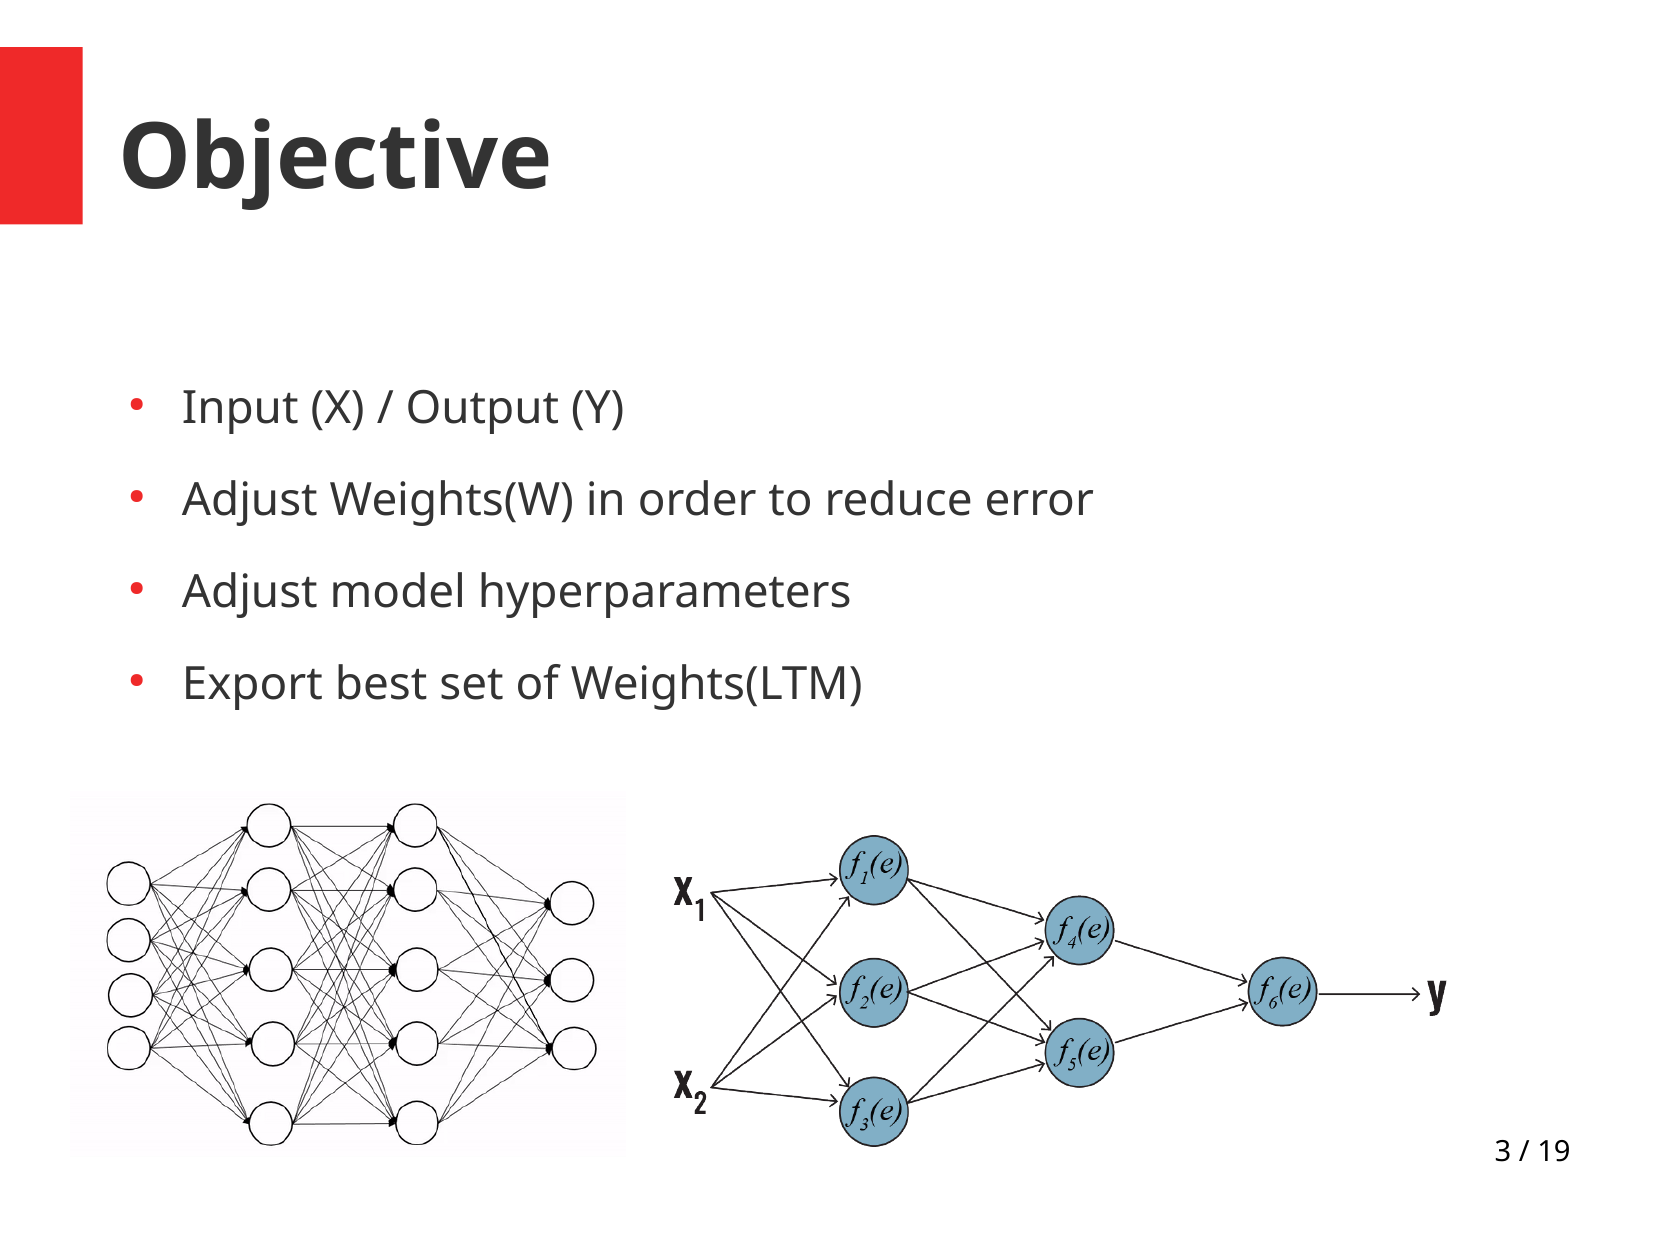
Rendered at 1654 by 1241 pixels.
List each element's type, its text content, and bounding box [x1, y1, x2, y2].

picture [673, 625, 1477, 1211]
title Objective [118, 49, 1571, 257]
list Input (X) / Output (Y) Adjust Weights(W) in order to reduce error Adjust model hyperparameters Export best set of Weights(LTM) [110, 282, 1529, 531]
picture [70, 791, 626, 1157]
